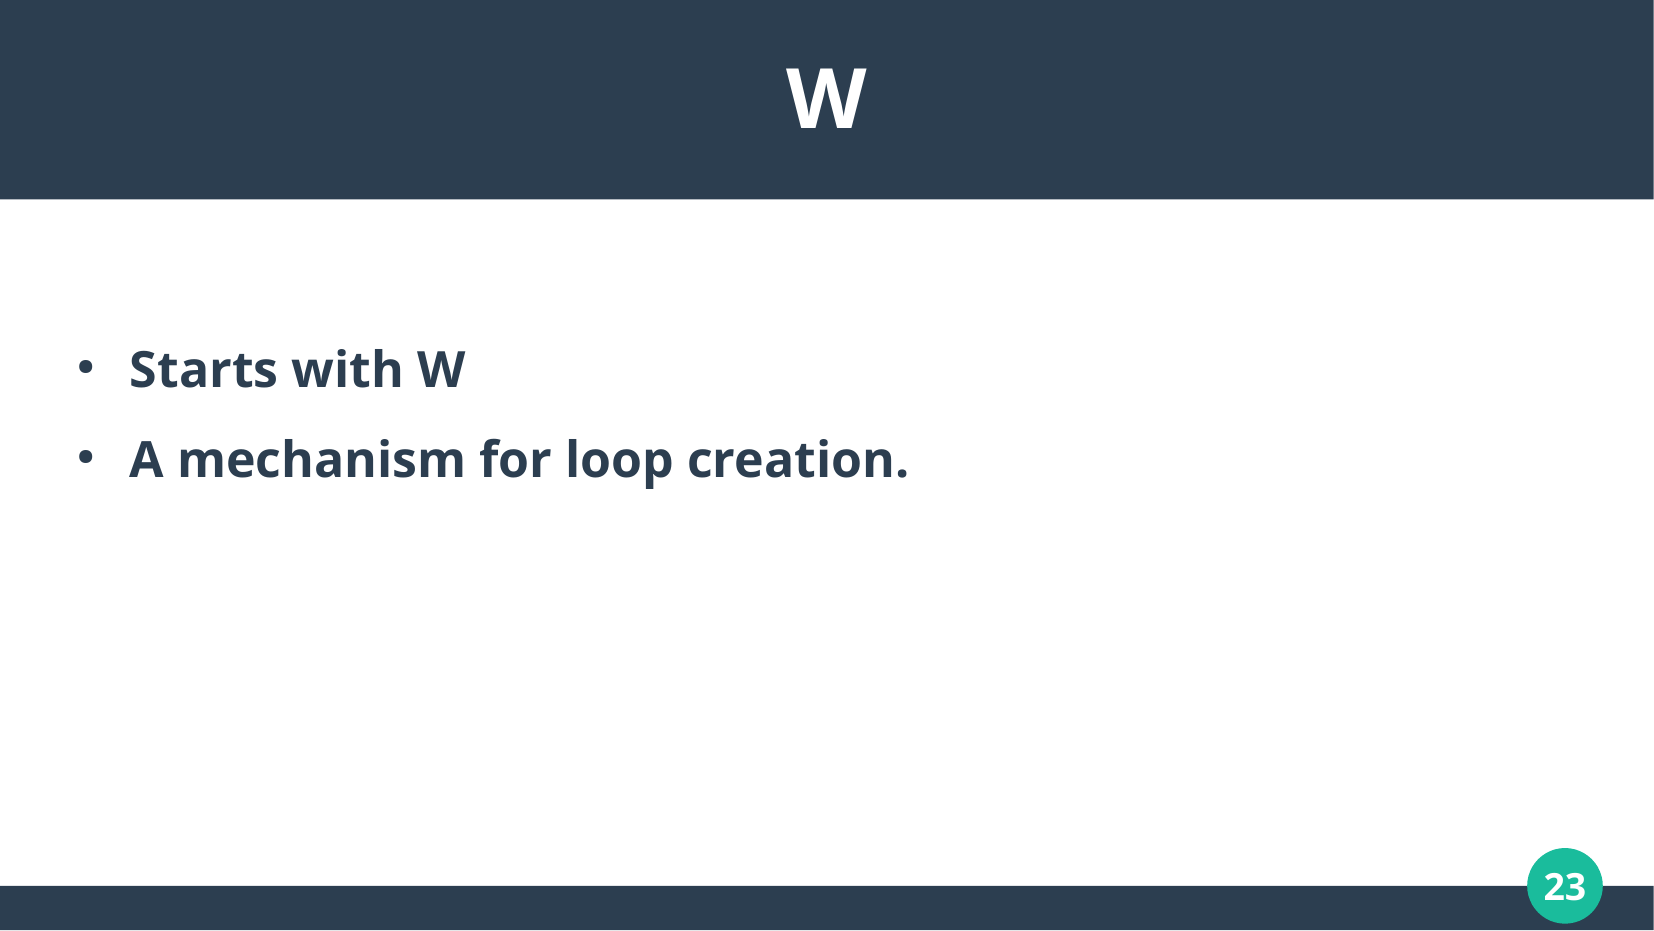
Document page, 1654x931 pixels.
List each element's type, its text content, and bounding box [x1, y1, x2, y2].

list Starts with W A mechanism for loop creation. [59, 243, 1595, 864]
title W [59, 37, 1595, 156]
